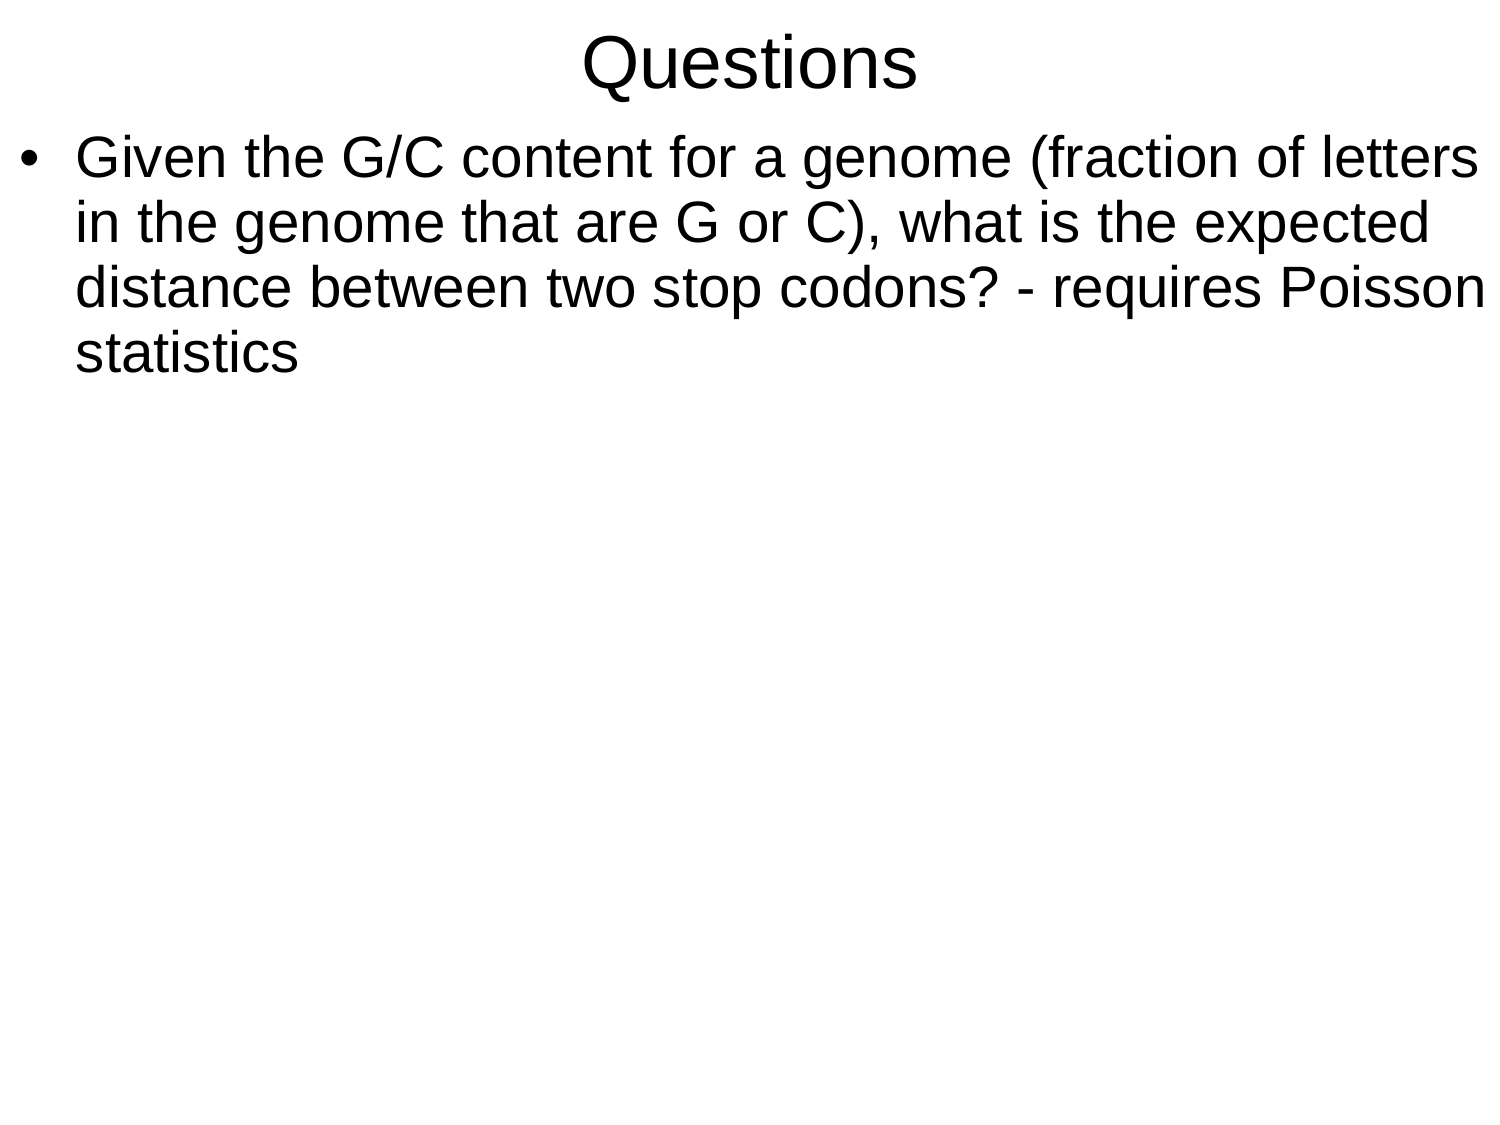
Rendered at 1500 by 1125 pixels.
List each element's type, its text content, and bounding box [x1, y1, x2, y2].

list Given the G/C content for a genome (fraction of letters in the genome that are G or C), what is the expected distance between two stop codons? - requires Poisson statistics [19, 124, 1500, 1111]
title Questions [0, 17, 1500, 108]
